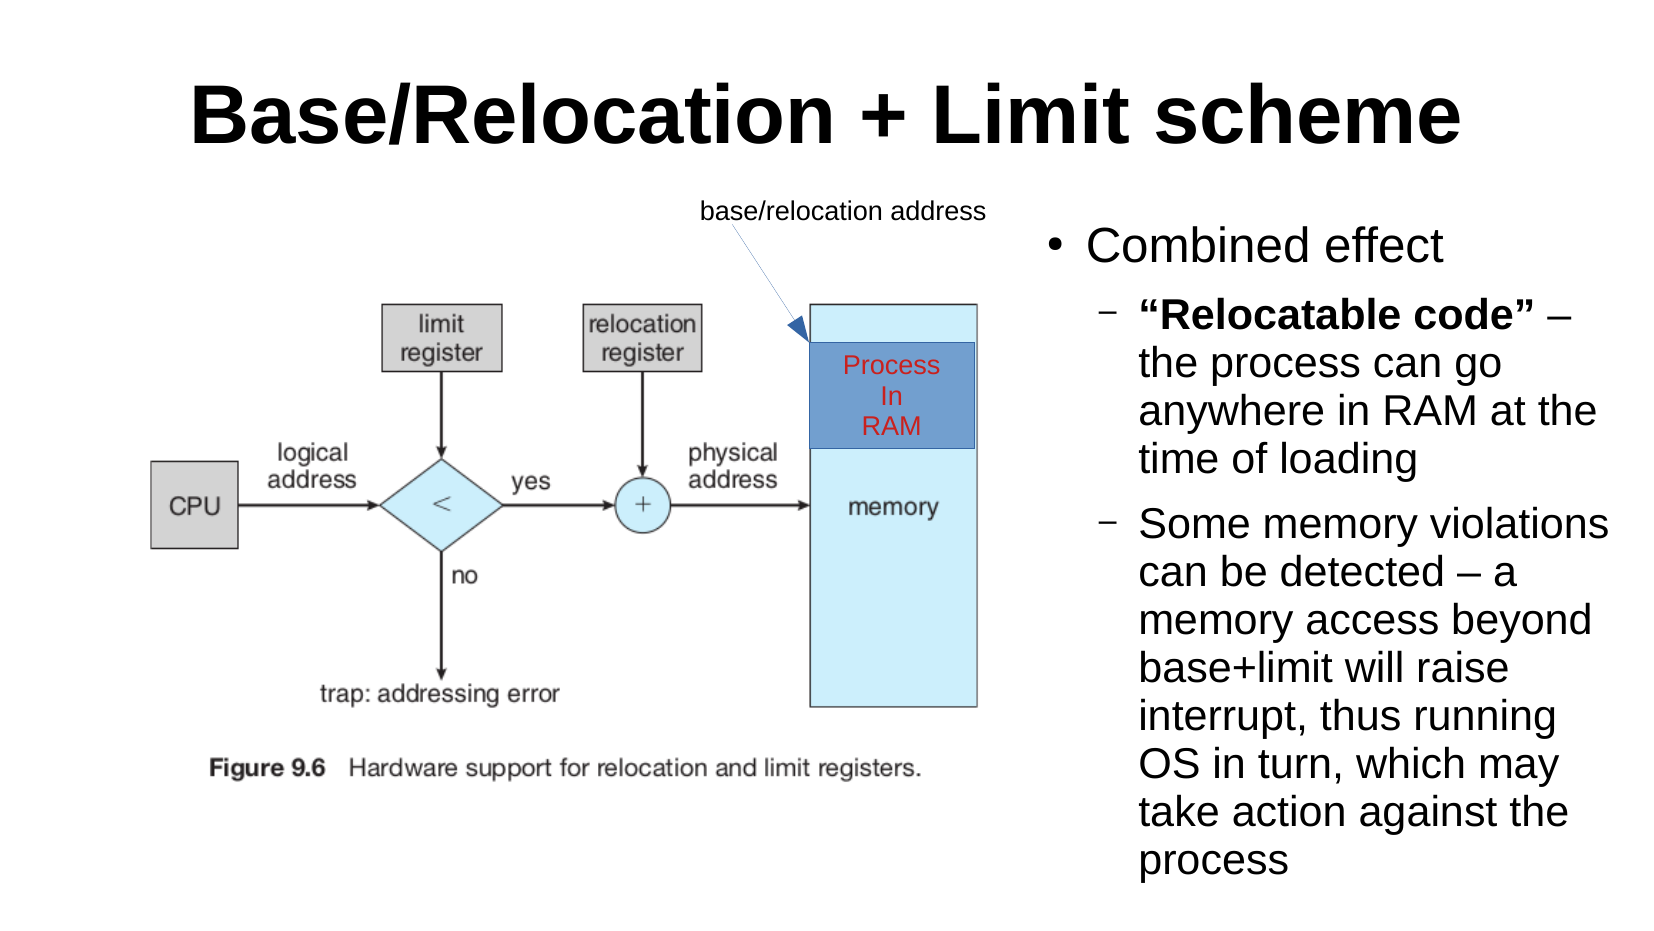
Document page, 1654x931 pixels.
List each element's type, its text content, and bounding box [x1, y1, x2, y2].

list Combined effect “Relocatable code” – the process can go anywhere in RAM at the time of loading Some memory violations can be detected – a memory access beyond base+limit will raise interrupt, thus running OS in turn, which may take action against the process [1033, 217, 1619, 910]
title Base/Relocation + Limit scheme [82, 37, 1571, 193]
picture [42, 224, 1028, 812]
text_box base/relocation address [685, 188, 1004, 235]
text_box Process In RAM [809, 342, 975, 449]
